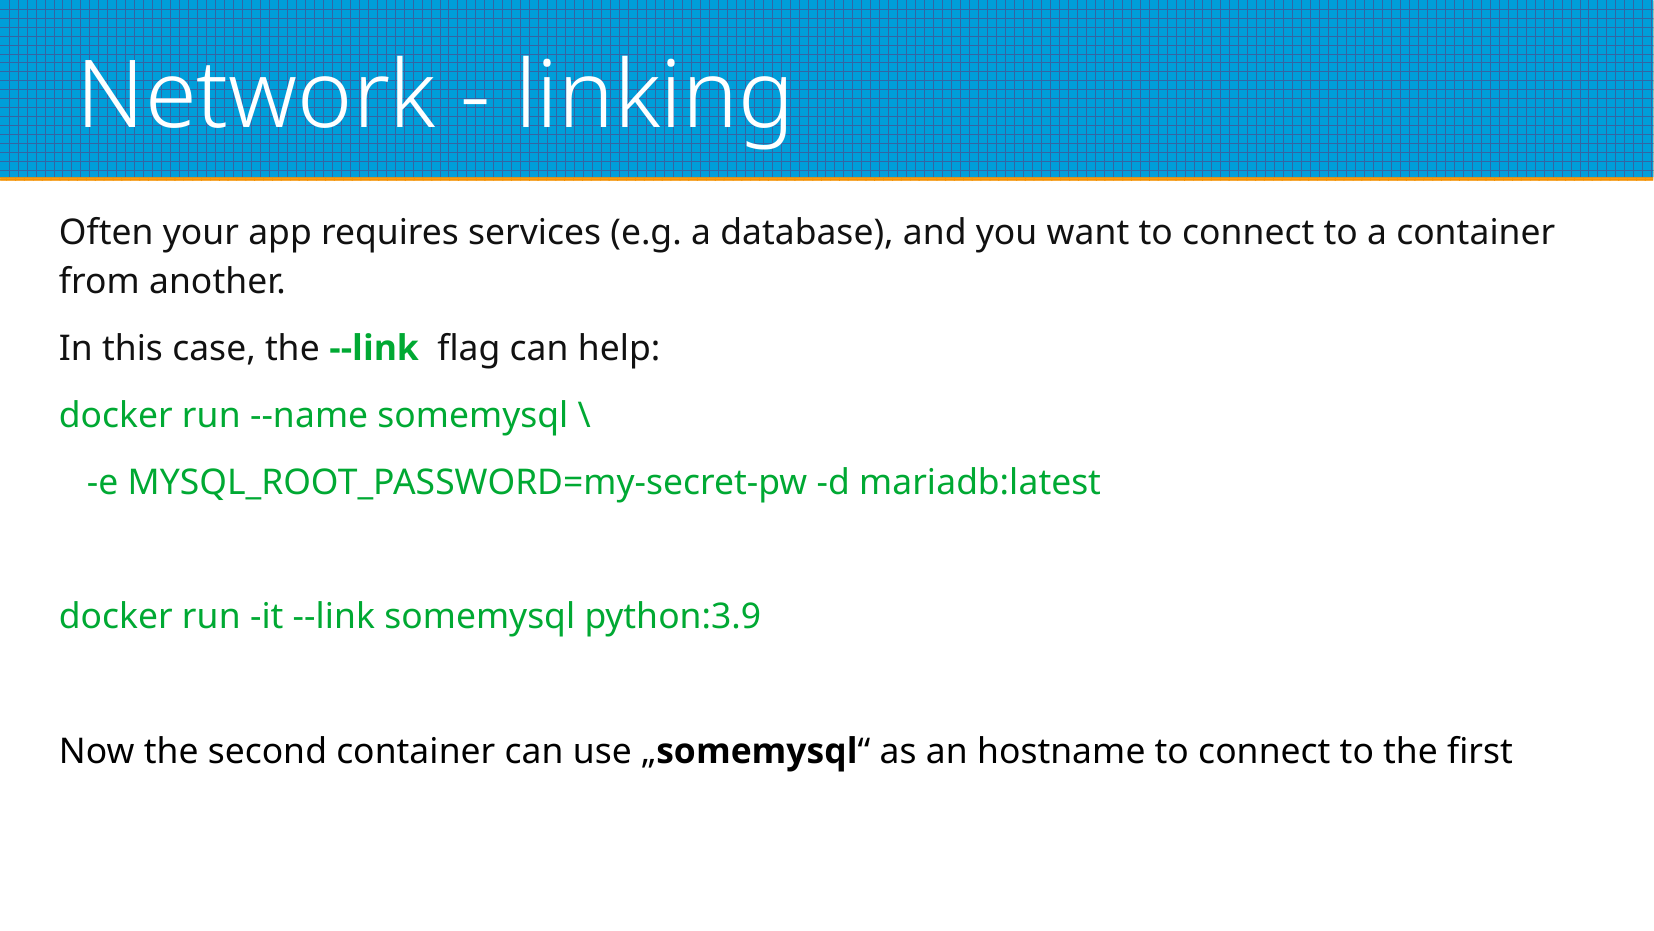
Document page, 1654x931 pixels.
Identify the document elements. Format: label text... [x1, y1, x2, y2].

title Network - linking [76, 0, 1565, 156]
list Often your app requires services (e.g. a database), and you want to connect to a container from another. In this case, the --link flag can help: docker run --name somemysql \ -e MYSQL_ROOT_PASSWORD=my-secret-pw -d mariadb:latest docker run -it --link somemysql python:3.9 Now the second container can use „somemysql“ as an hostname to connect to the first [59, 206, 1569, 781]
